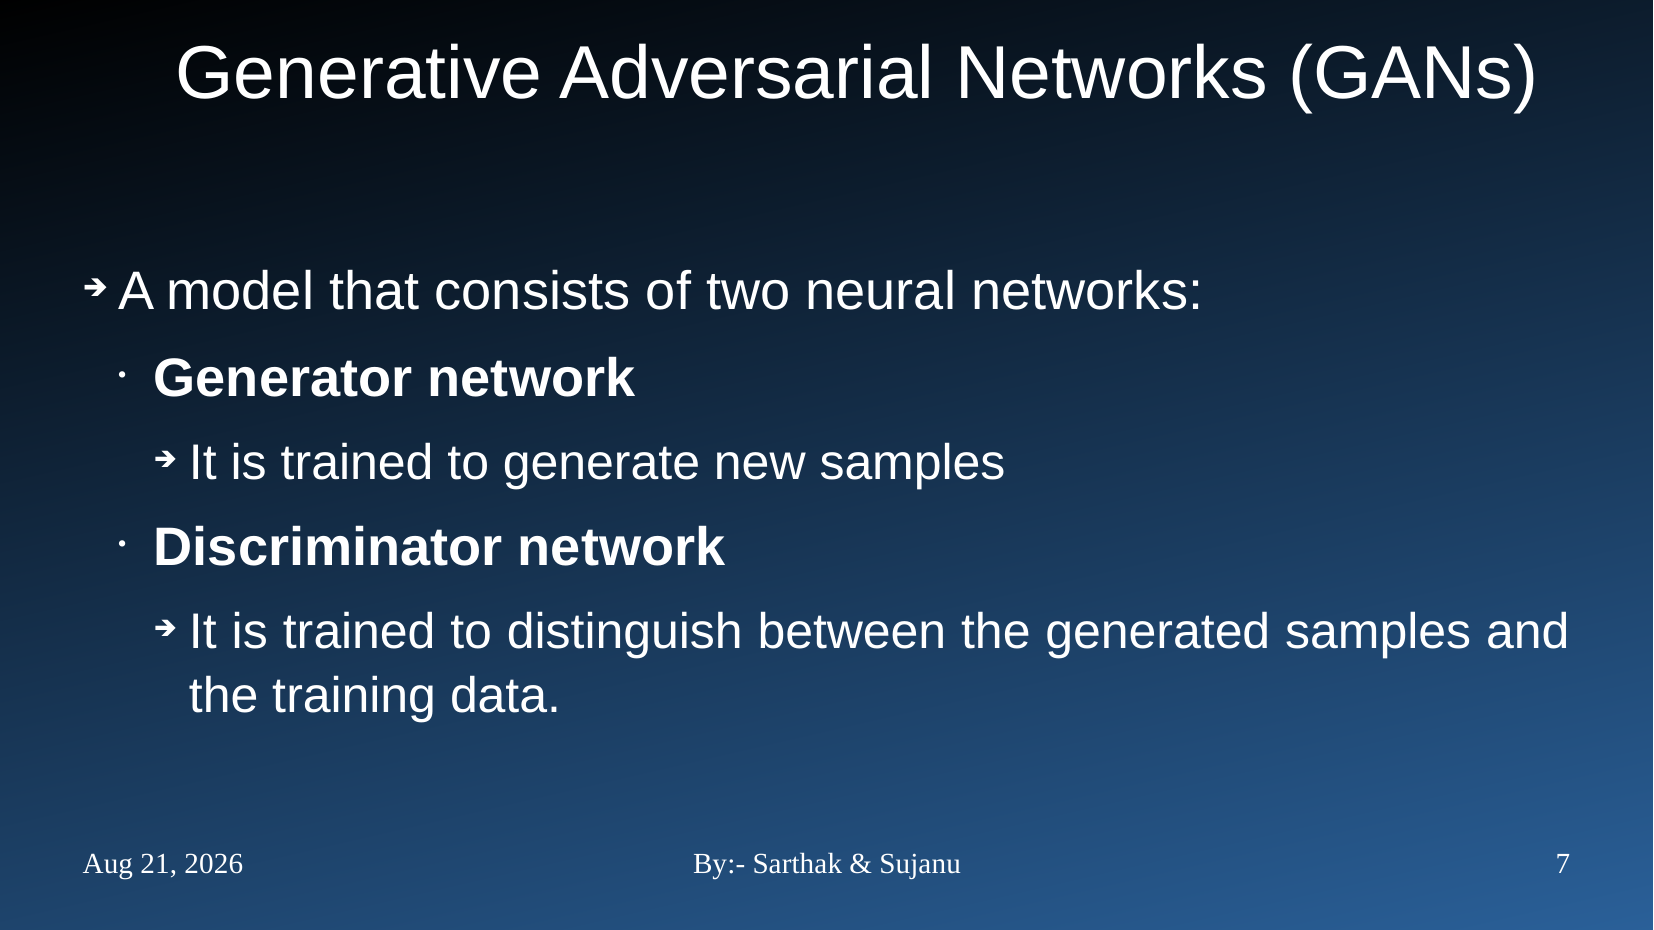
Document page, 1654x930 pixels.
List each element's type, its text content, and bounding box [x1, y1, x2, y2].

subtitle A model that consists of two neural networks: Generator network It is trained to generate new samples Discriminator network It is trained to distinguish between the generated samples and the training data. [82, 217, 1571, 757]
title Generative Adversarial Networks (GANs) [82, 30, 1571, 199]
